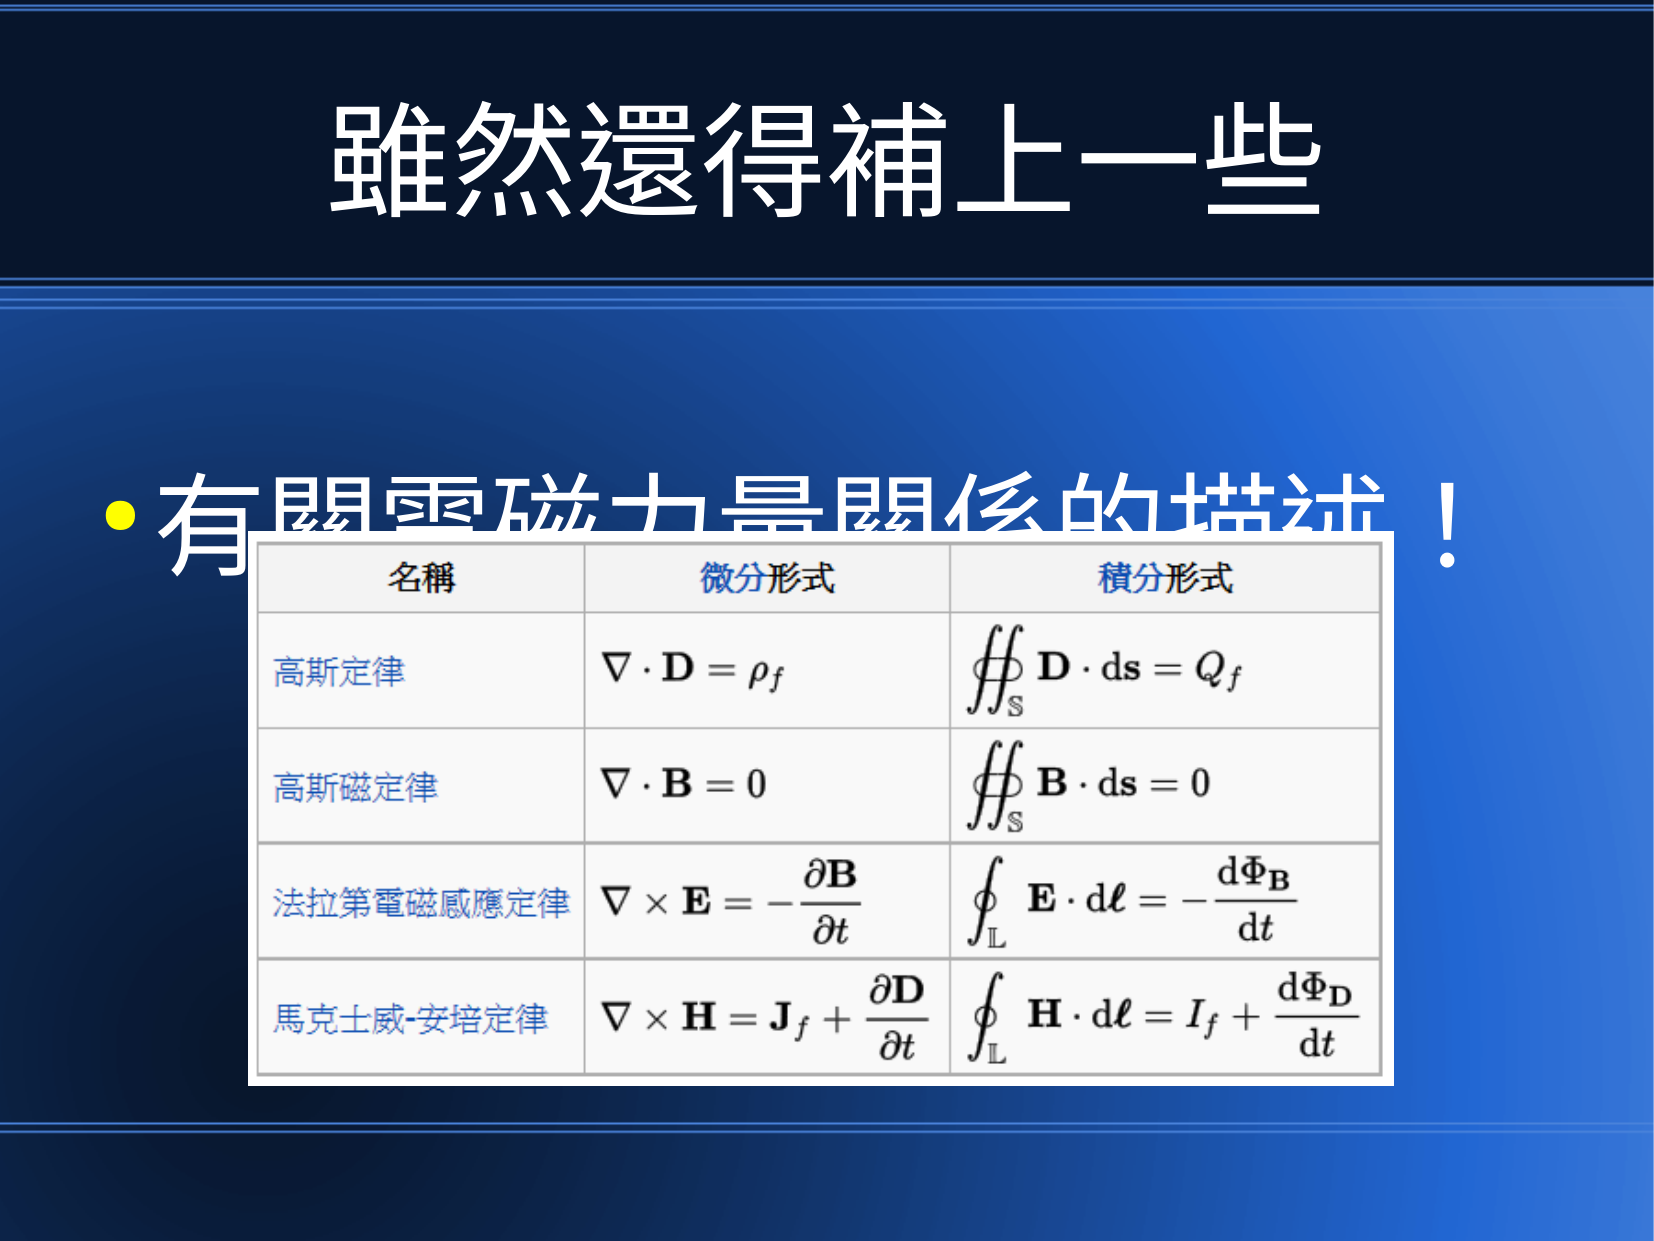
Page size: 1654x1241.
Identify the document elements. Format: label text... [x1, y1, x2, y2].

list 有關電磁力量關係的描述！ [82, 355, 1571, 1241]
title 雖然還得補上一些 [82, 49, 1571, 257]
picture [0, 0, 1654, 1241]
picture [248, 531, 1394, 1087]
